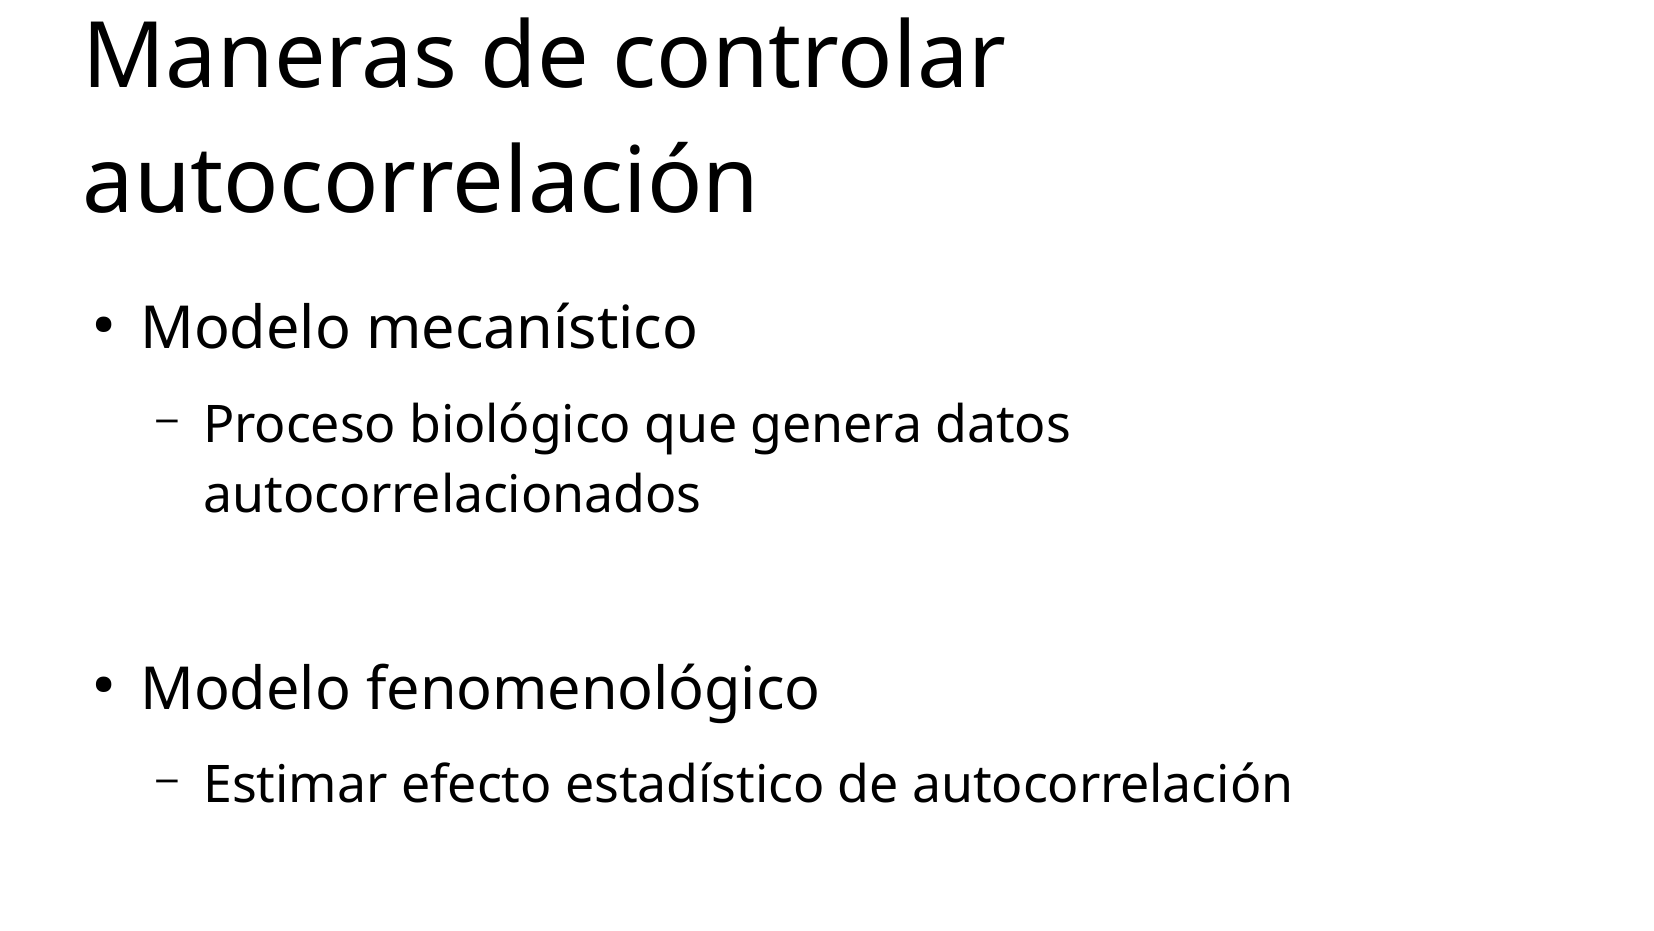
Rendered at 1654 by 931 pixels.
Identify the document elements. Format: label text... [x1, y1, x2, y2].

title Maneras de controlar autocorrelación [82, 22, 1571, 207]
list Modelo mecanístico Proceso biológico que genera datos autocorrelacionados Modelo fenomenológico Estimar efecto estadístico de autocorrelación [77, 285, 1566, 826]
